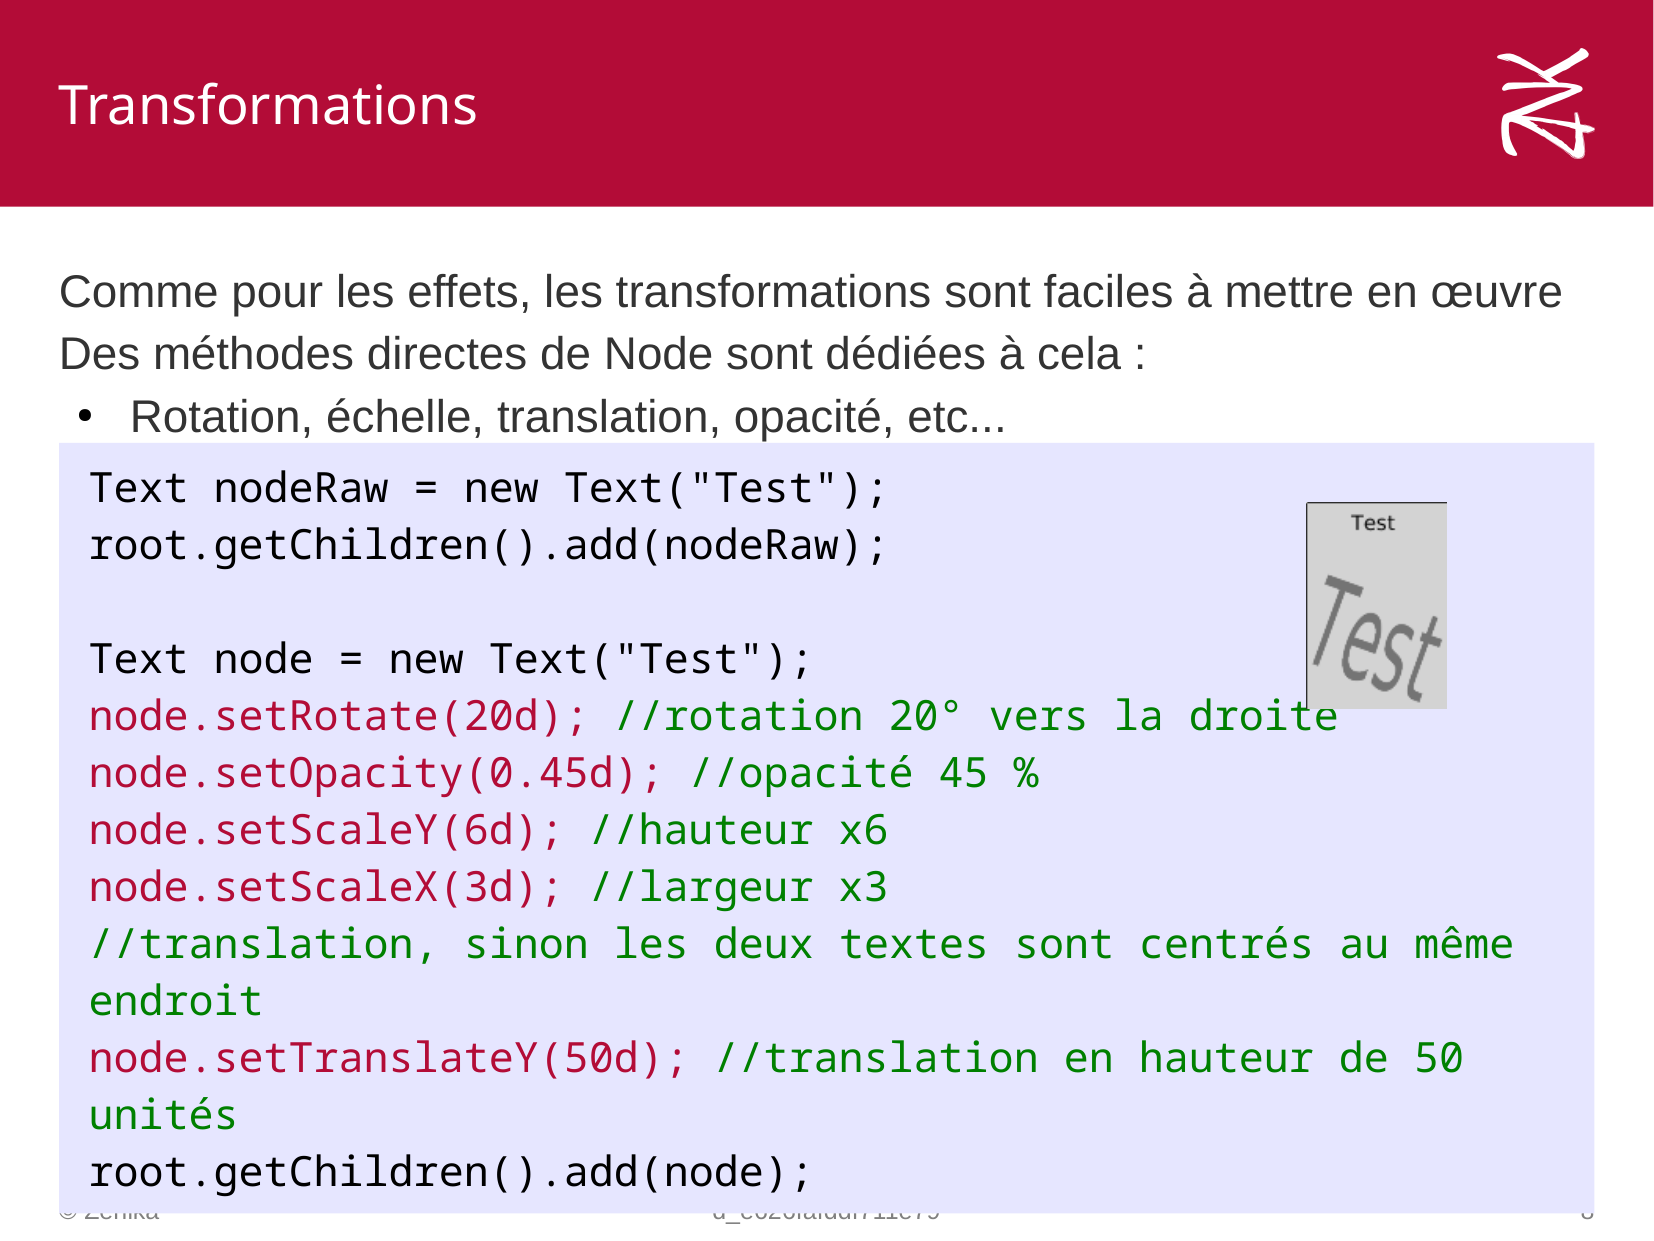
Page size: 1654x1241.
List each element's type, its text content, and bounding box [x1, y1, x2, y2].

picture [1306, 502, 1447, 709]
title Transformations [59, 29, 1595, 178]
list Comme pour les effets, les transformations sont faciles à mettre en œuvre Des méthodes directes de Node sont dédiées à cela : Rotation, échelle, translation, opacité, etc... A noter : une transformation peut faire sortir un nœud de la zone qui lui a été assignée par son conteneur [59, 265, 1595, 442]
text_box Text nodeRaw = new Text("Test"); root.getChildren().add(nodeRaw); Text node = new Text("Test"); node.setRotate(20d); //rotation 20° vers la droite node.setOpacity(0.45d); //opacité 45 % node.setScaleY(6d); //hauteur x6 node.setScaleX(3d); //largeur x3 //translation, sinon les deux textes sont centrés au même endroit node.setTranslateY(50d); //translation en hauteur de 50 unités root.getChildren().add(node); [59, 442, 1595, 1006]
